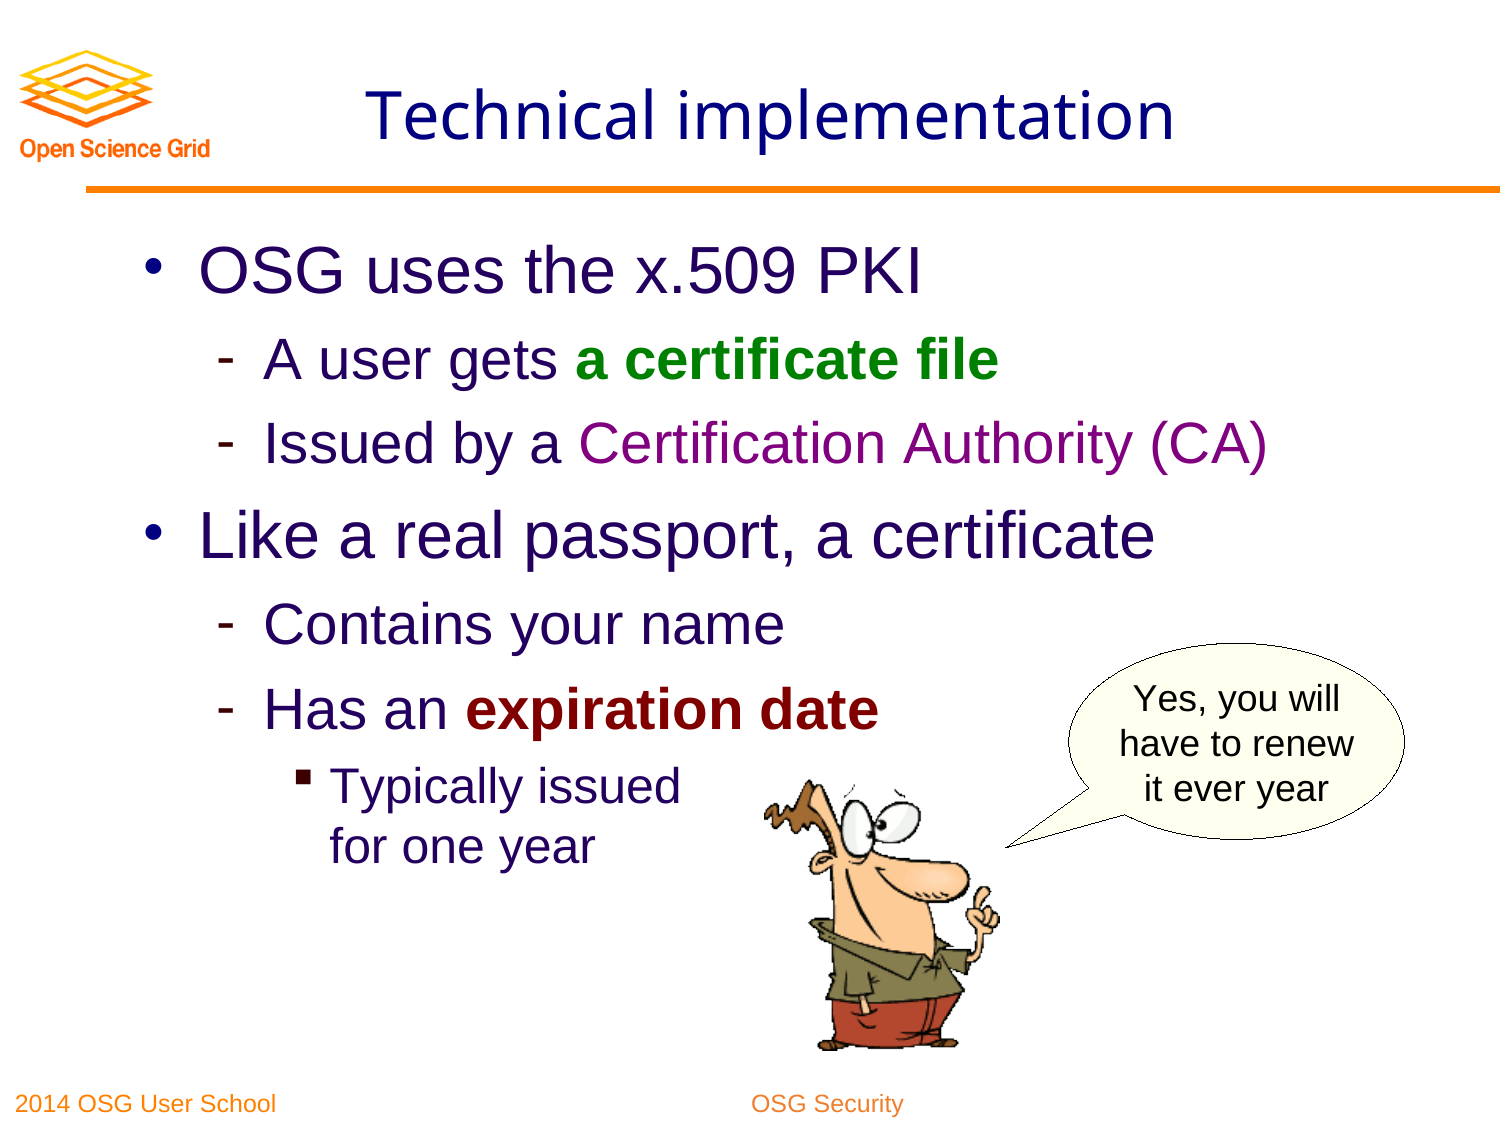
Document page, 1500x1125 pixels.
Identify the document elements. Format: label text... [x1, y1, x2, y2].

picture [764, 778, 1000, 1051]
list OSG uses the x.509 PKI A user gets a certificate file Issued by a Certification Authority (CA) Like a real passport, a certificate Contains your name Has an expiration date Typically issued for one year [127, 218, 1403, 962]
text_box Yes, you will have to renew it ever year [1005, 643, 1405, 848]
picture [0, 27, 201, 179]
title Technical implementation [201, 18, 1342, 207]
